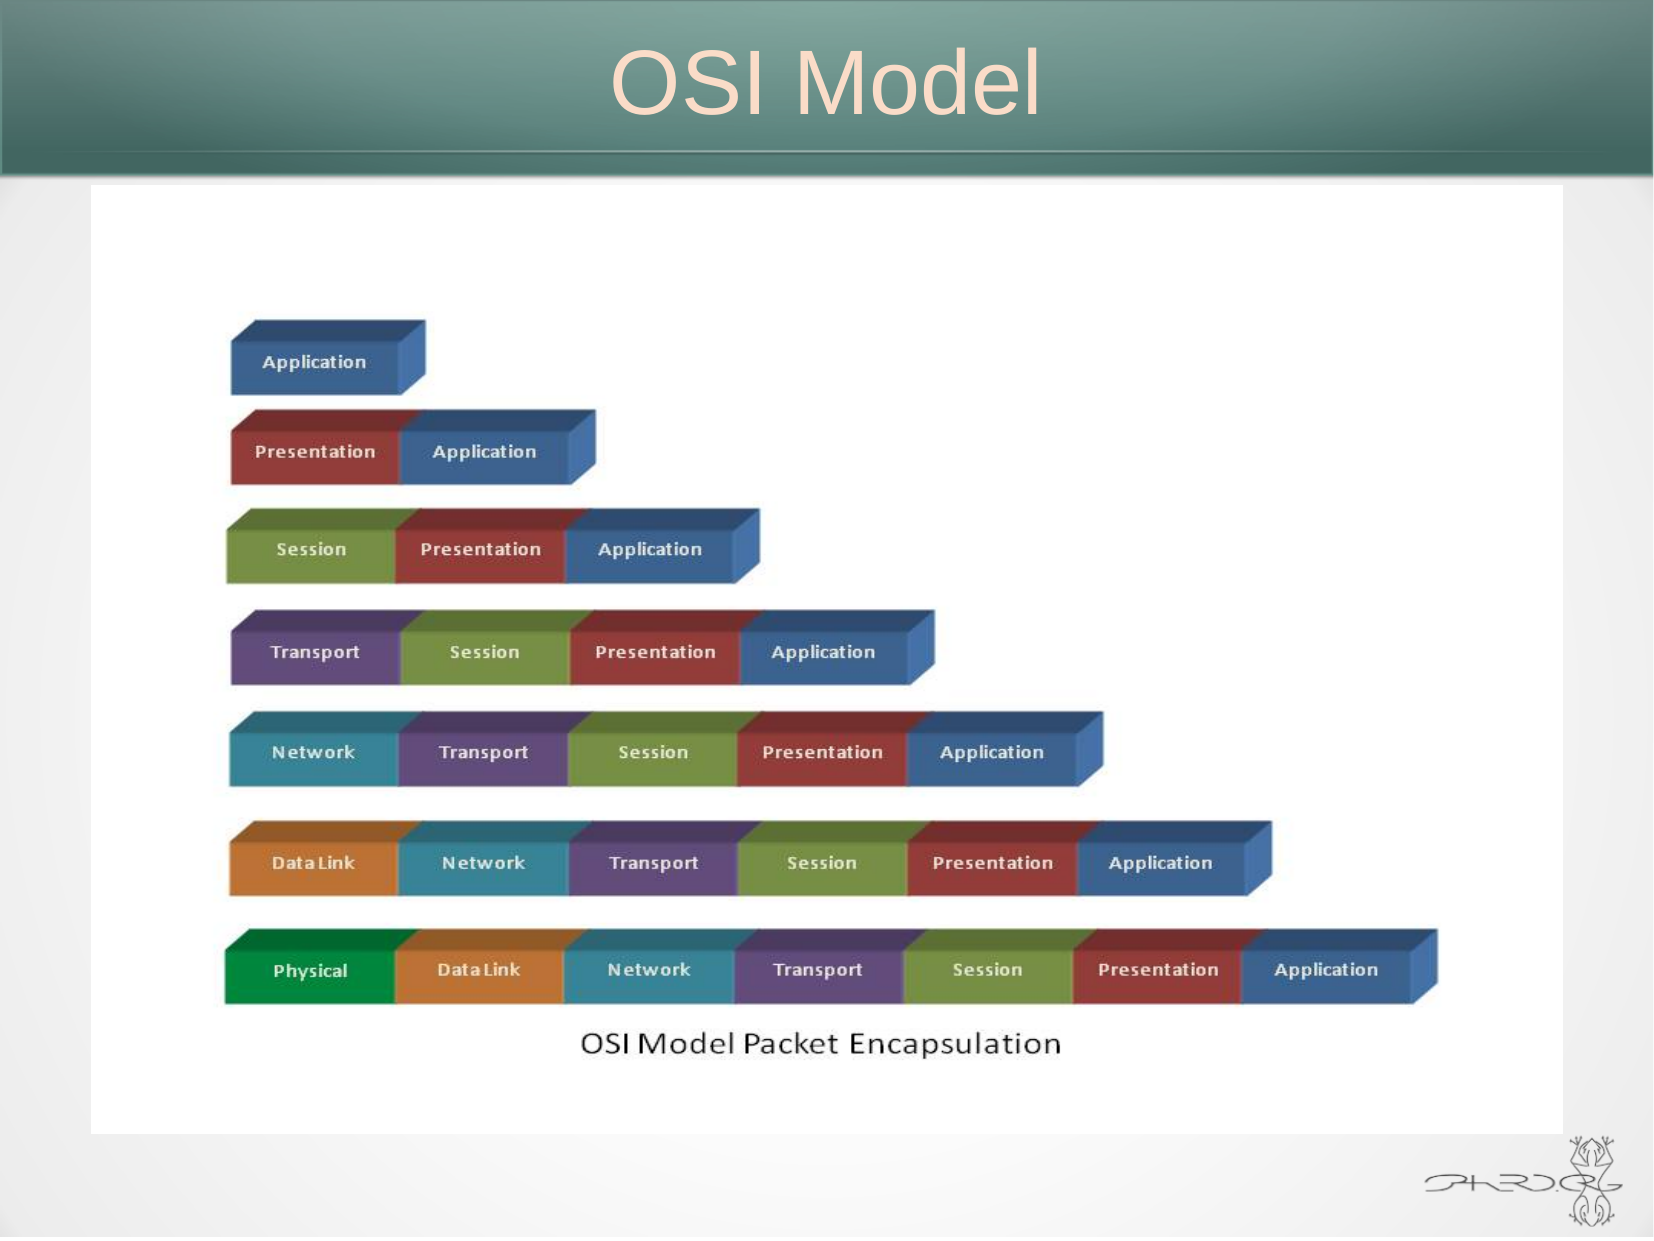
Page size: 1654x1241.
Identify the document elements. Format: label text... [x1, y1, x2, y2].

picture [0, 0, 1654, 1237]
title OSI Model [82, 11, 1571, 154]
